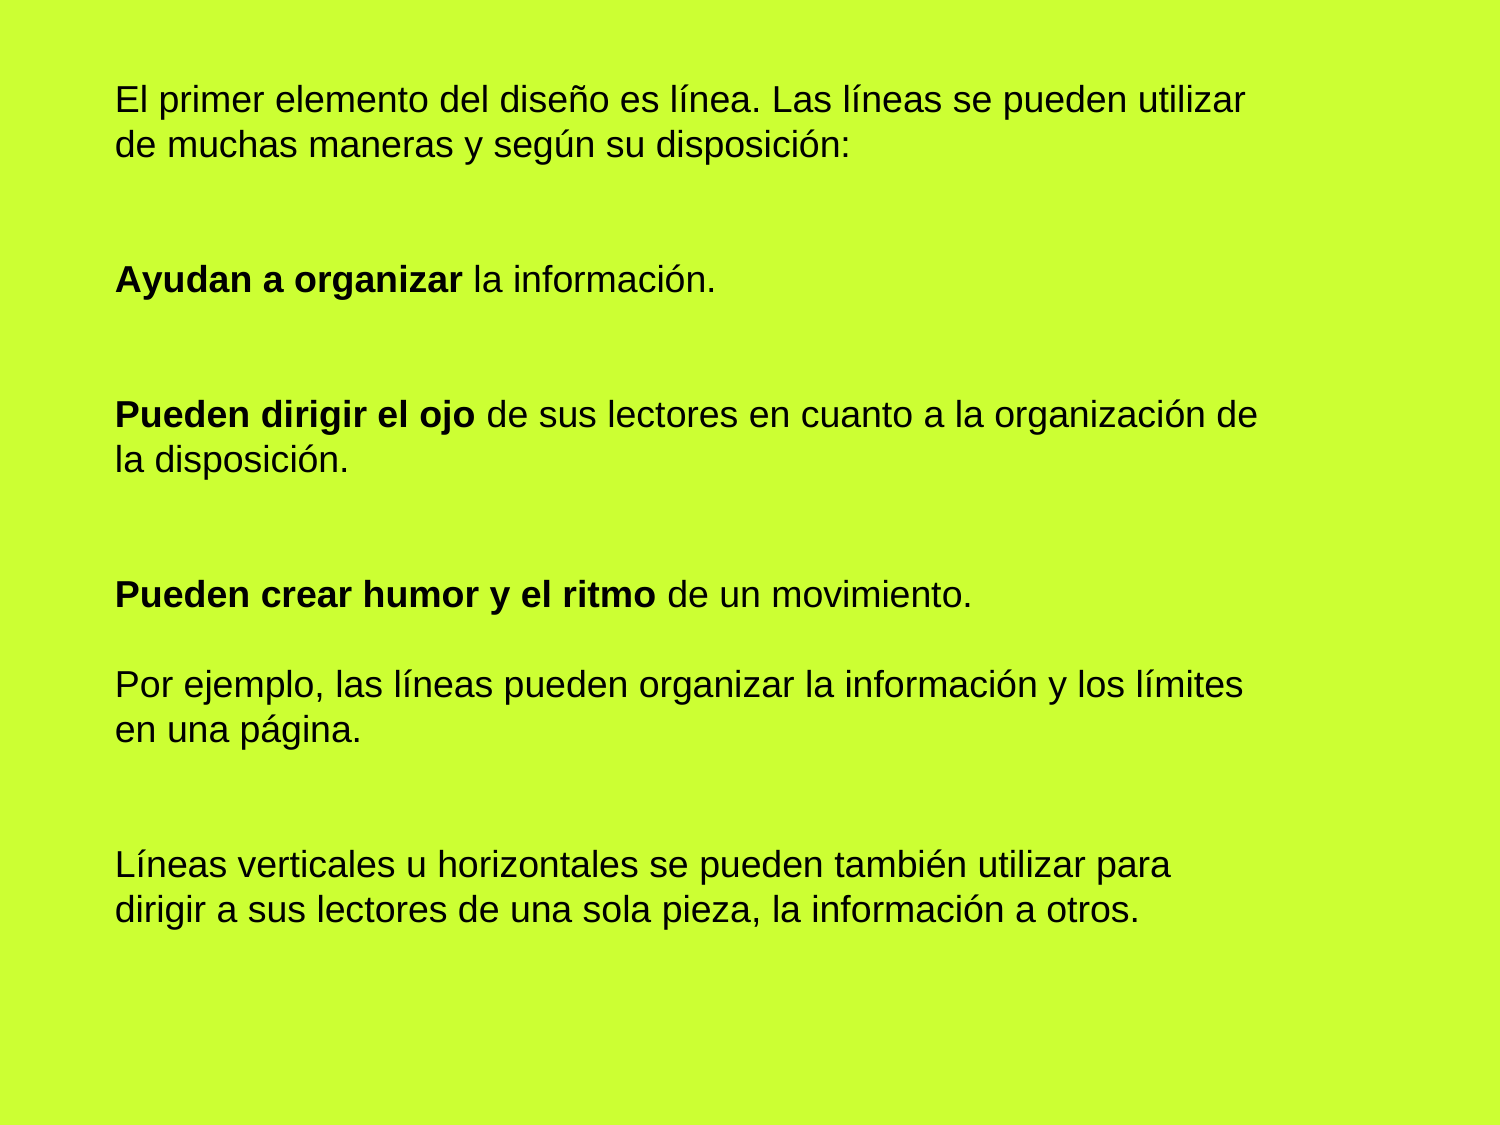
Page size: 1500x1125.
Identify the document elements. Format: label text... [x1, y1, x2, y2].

text_box El primer elemento del diseño es línea. Las líneas se pueden utilizar de muchas maneras y según su disposición: Ayudan a organizar la información. Pueden dirigir el ojo de sus lectores en cuanto a la organización de la disposición. Pueden crear humor y el ritmo de un movimiento. Por ejemplo, las líneas pueden organizar la información y los límites en una página. Líneas verticales u horizontales se pueden también utilizar para dirigir a sus lectores de una sola pieza, la información a otros. [100, 66, 1277, 1028]
